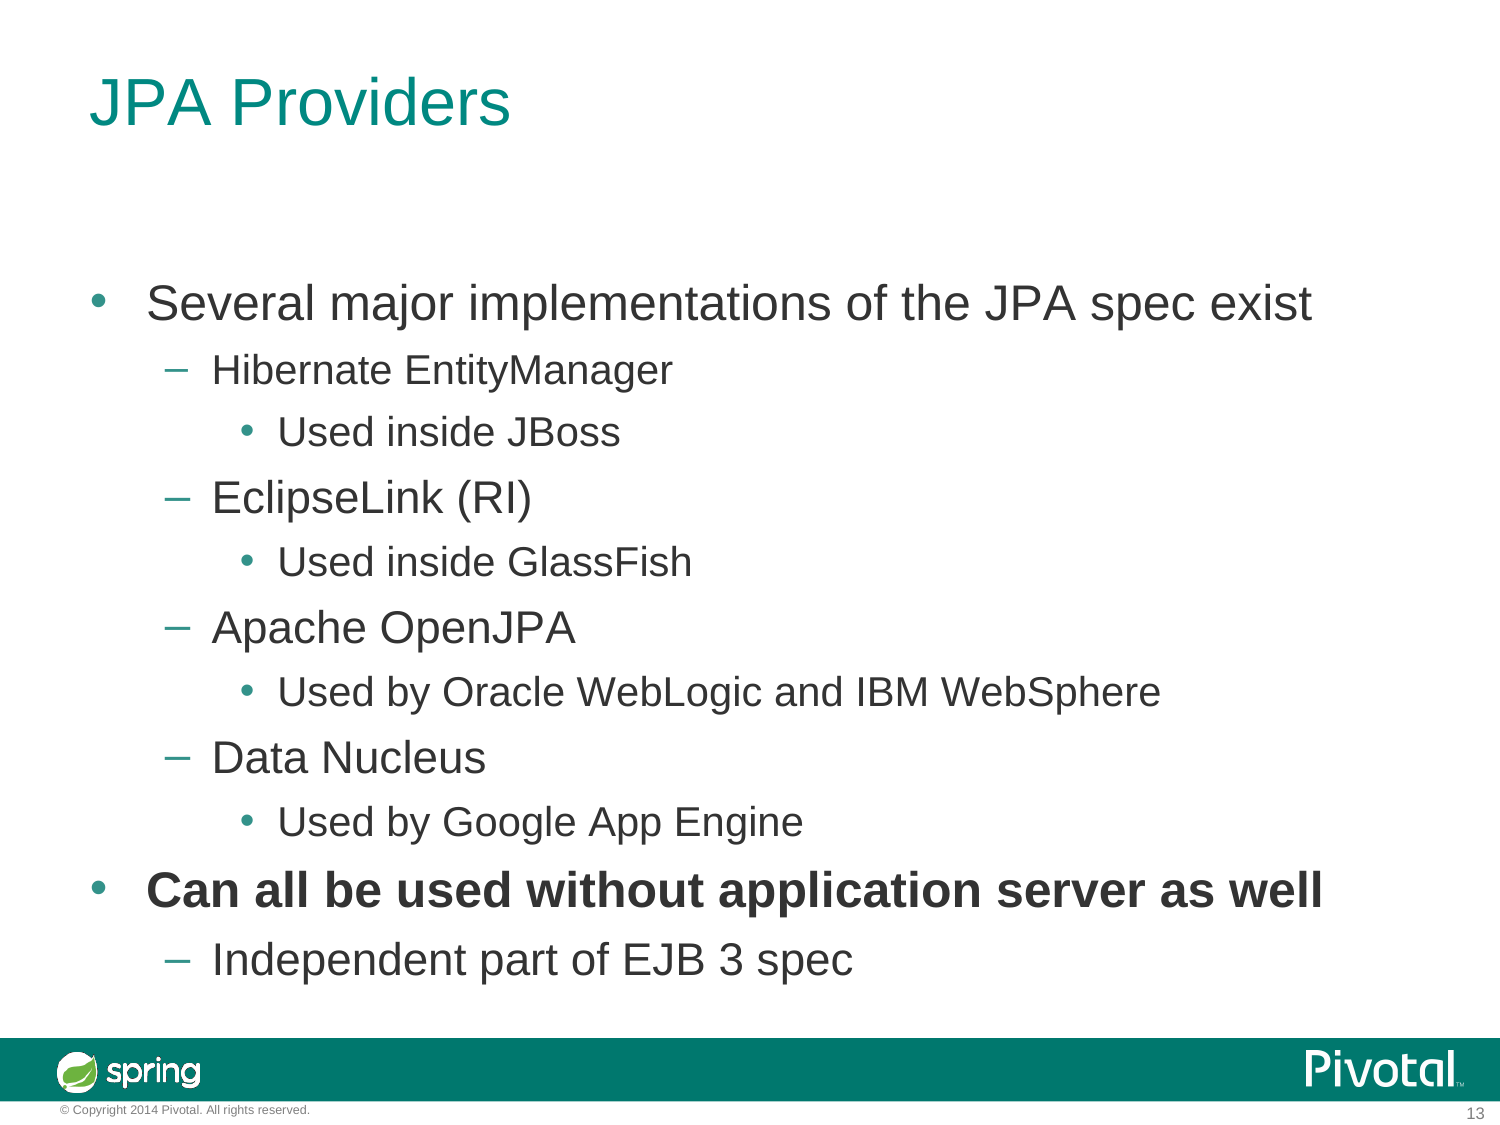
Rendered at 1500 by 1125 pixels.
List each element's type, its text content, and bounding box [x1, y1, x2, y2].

title JPA Providers [75, 45, 1426, 233]
picture [1306, 1050, 1464, 1087]
list Several major implementations of the JPA spec exist Hibernate EntityManager Used inside JBoss EclipseLink (RI) Used inside GlassFish Apache OpenJPA Used by Oracle WebLogic and IBM WebSphere Data Nucleus Used by Google App Engine Can all be used without application server as well Independent part of EJB 3 spec [75, 262, 1426, 1005]
picture [32, 1041, 210, 1103]
